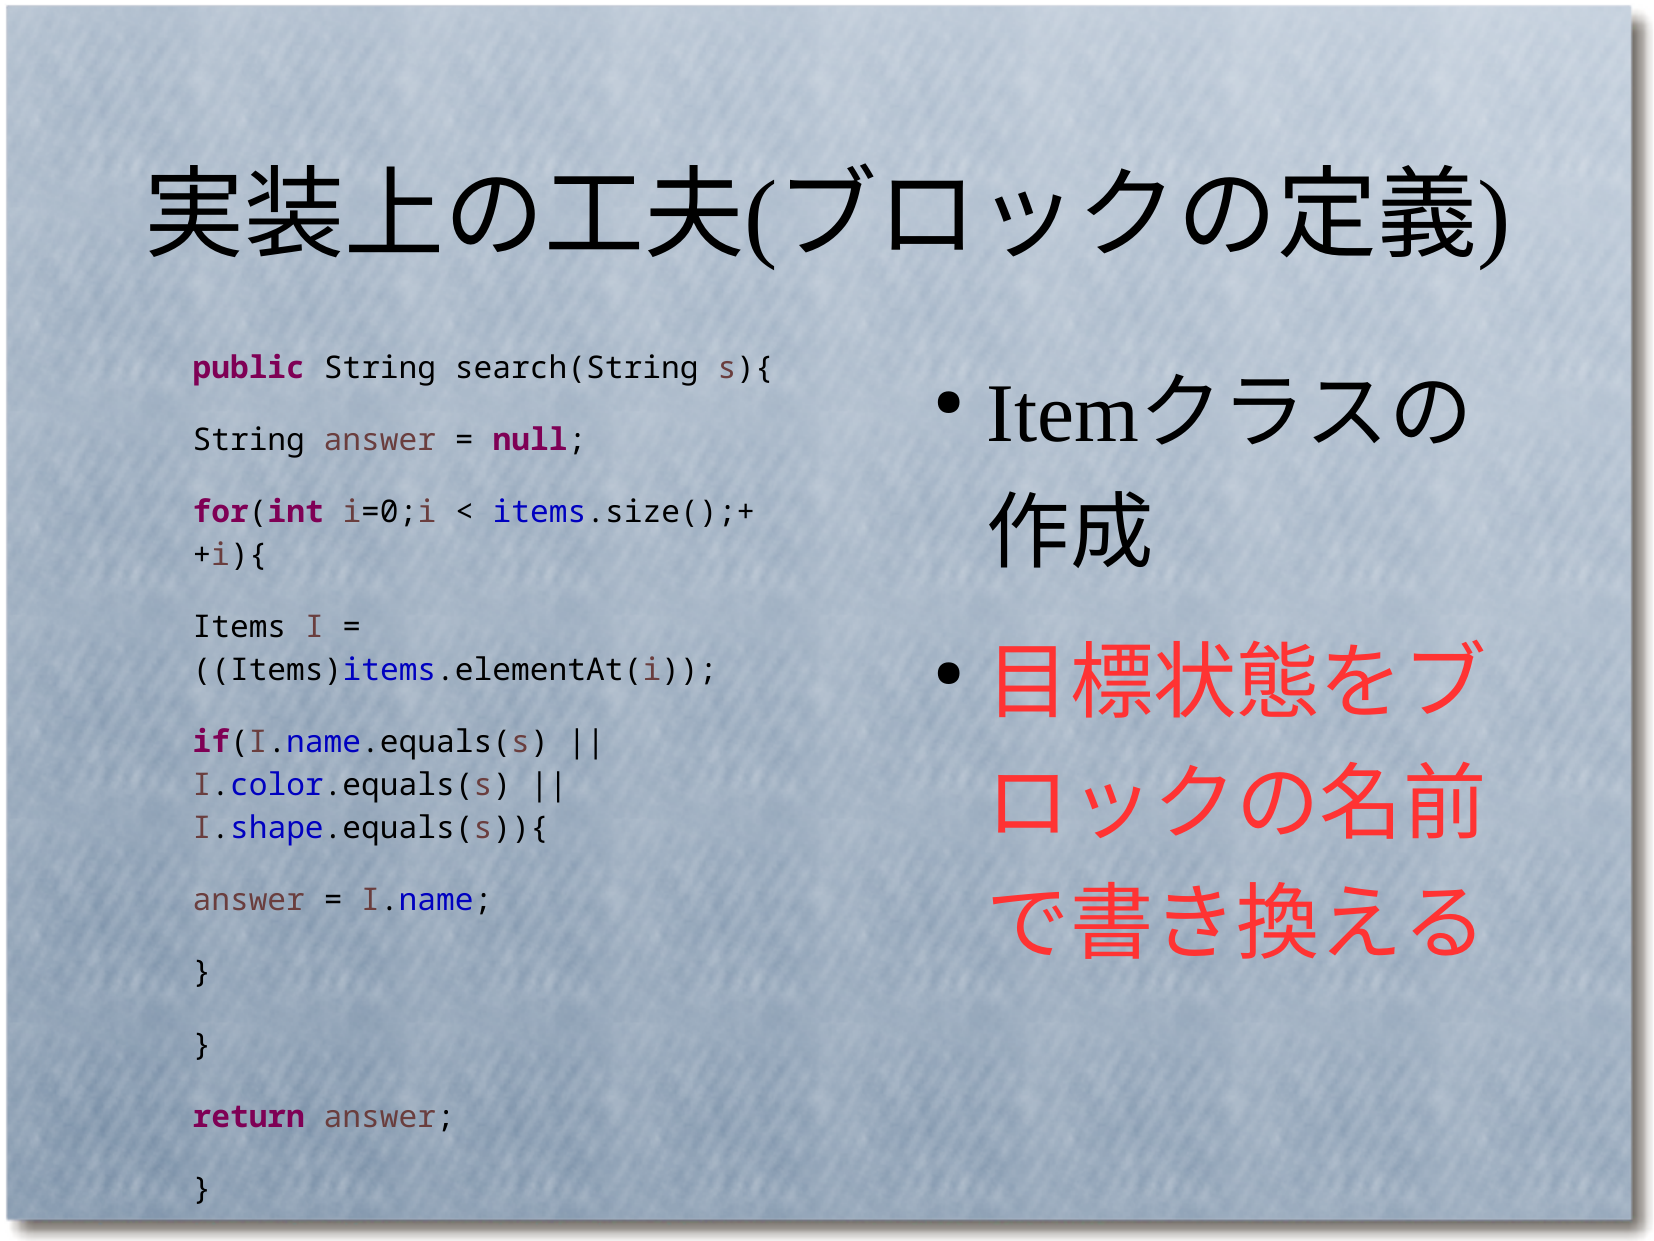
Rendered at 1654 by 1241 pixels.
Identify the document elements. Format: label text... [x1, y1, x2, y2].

picture [0, 0, 1654, 1241]
title 実装上の工夫(ブロックの定義) [121, 83, 1534, 330]
list public String search(String s){ String answer = null; for(int i=0;i < items.size();++i){ Items I = ((Items)items.elementAt(i)); if(I.name.equals(s) || I.color.equals(s) || I.shape.equals(s)){ answer = I.name; } } return answer; } [121, 344, 811, 1157]
list Itemクラスの作成 目標状態をブロックの名前で書き換える [845, 344, 1535, 1065]
